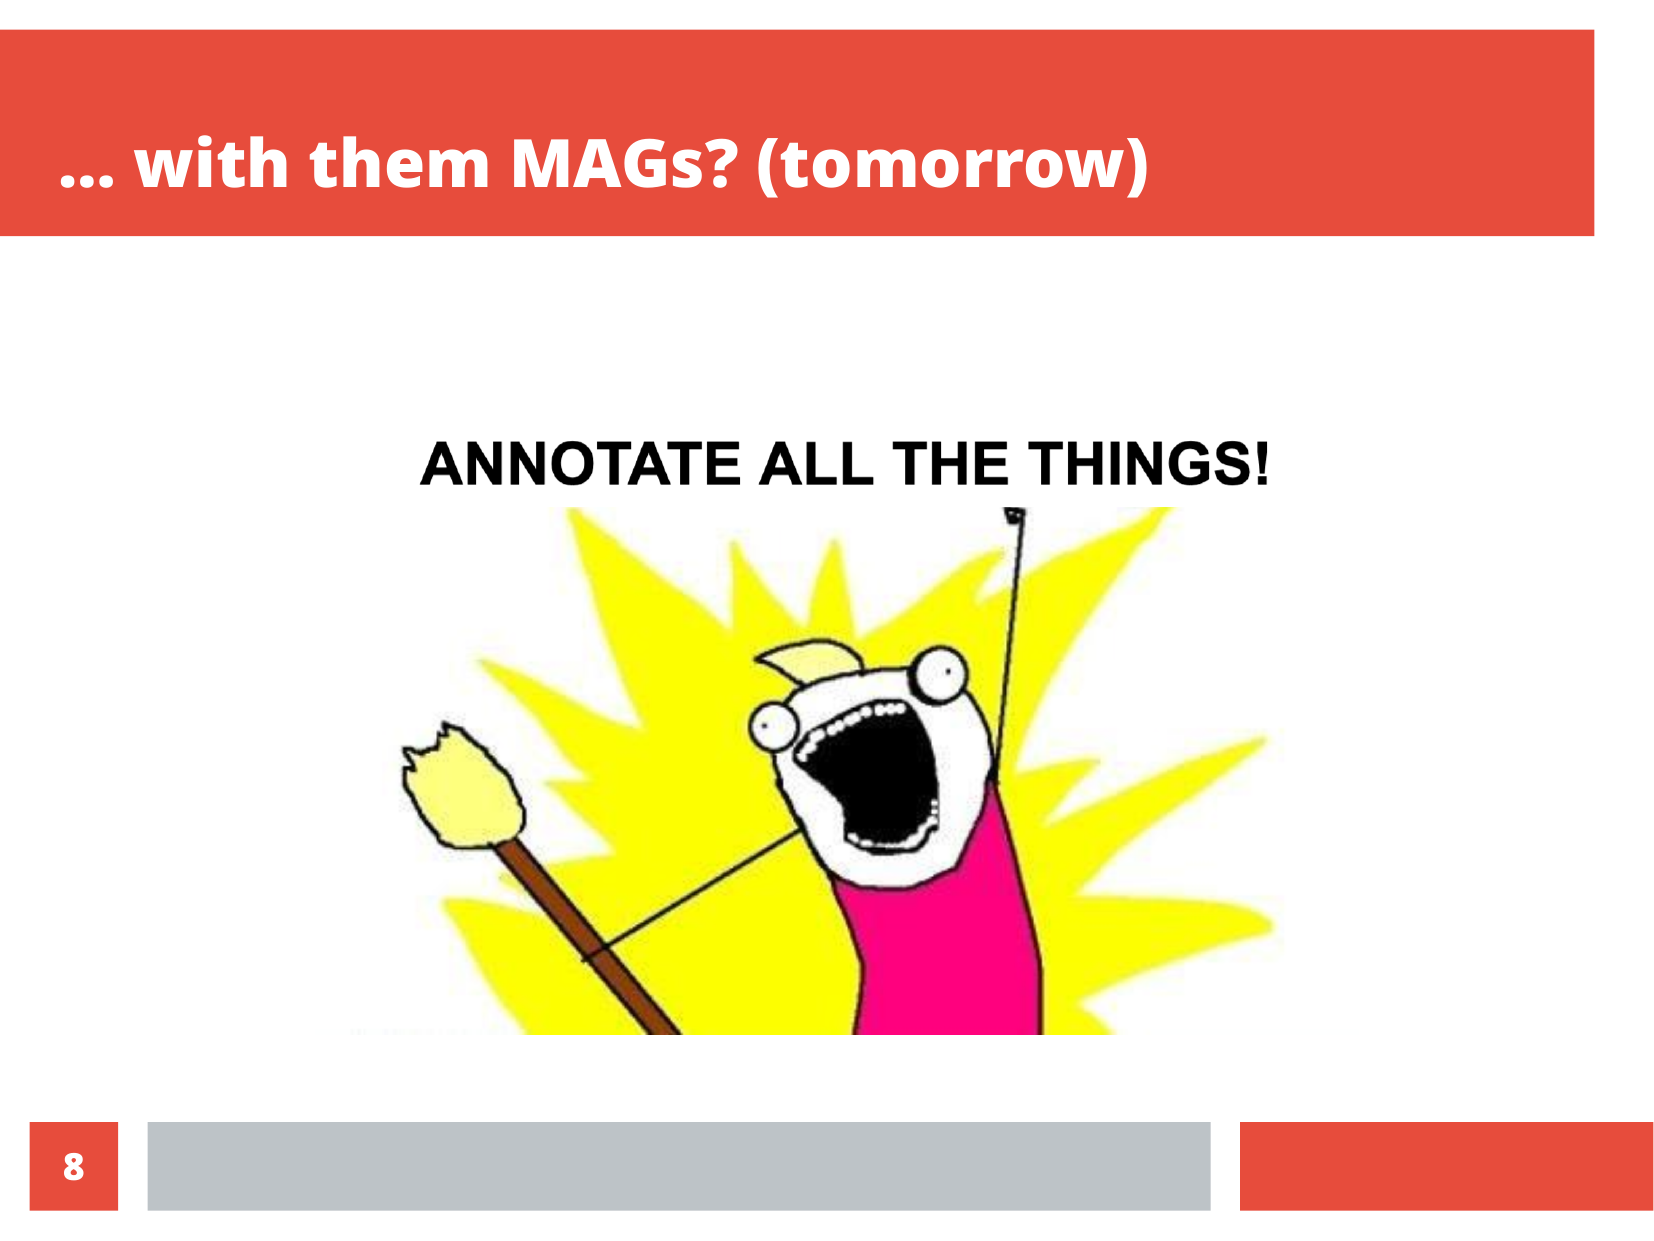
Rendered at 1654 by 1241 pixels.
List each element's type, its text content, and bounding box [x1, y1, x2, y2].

title … with them MAGs? (tomorrow) [59, 59, 1595, 207]
picture [315, 294, 1359, 1036]
